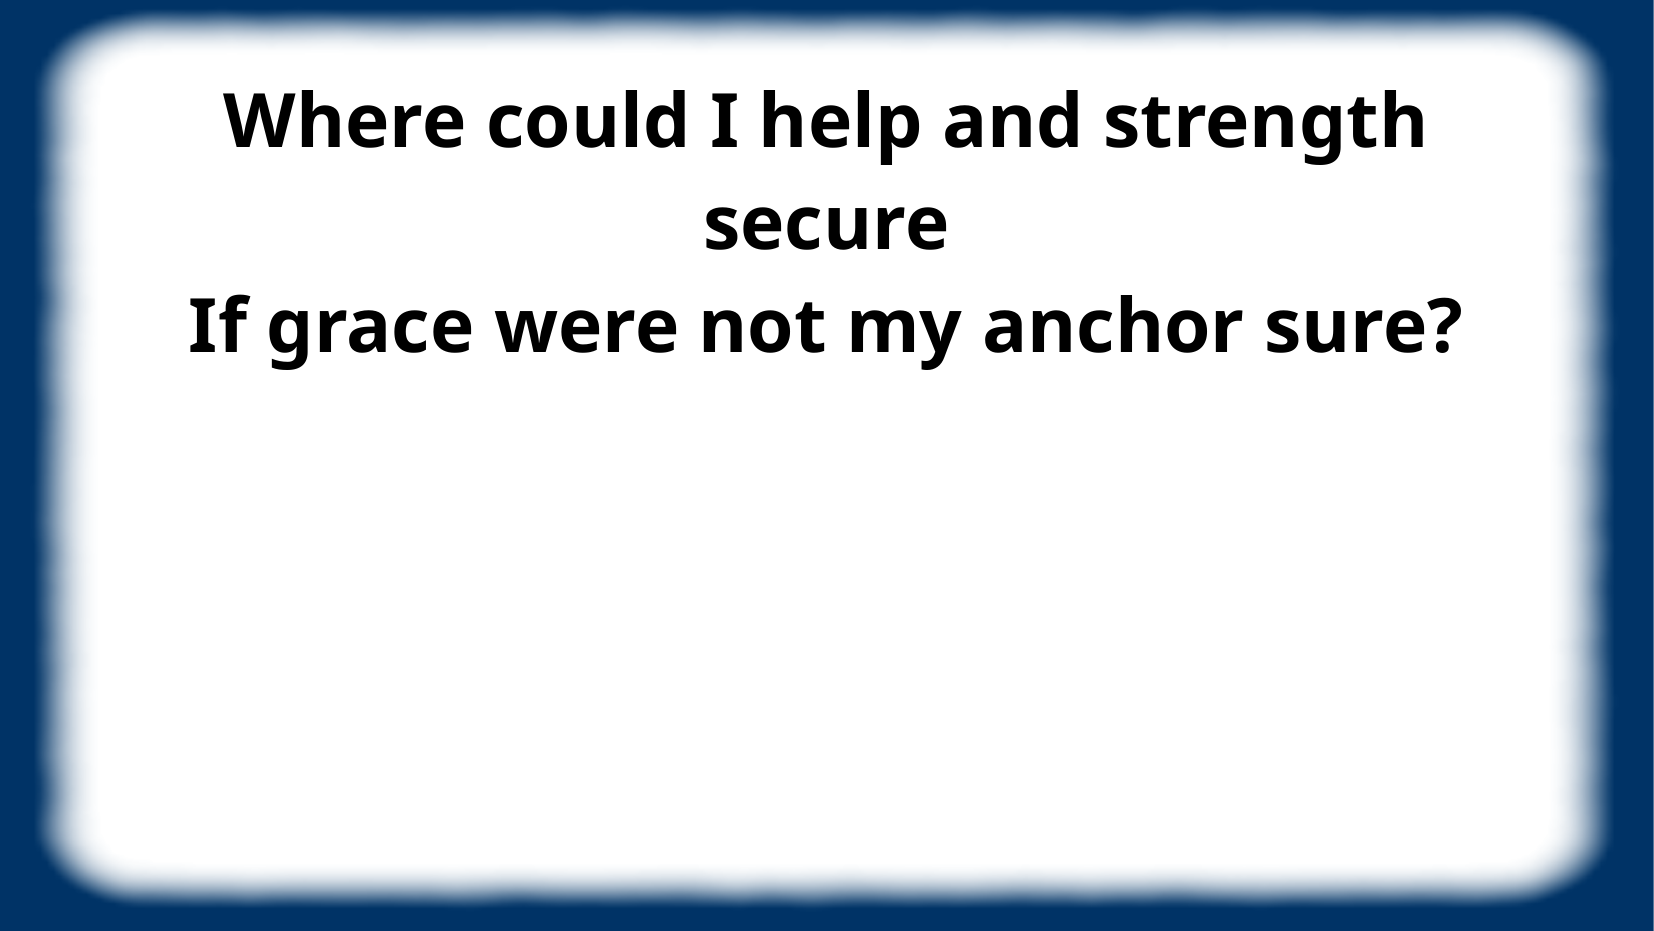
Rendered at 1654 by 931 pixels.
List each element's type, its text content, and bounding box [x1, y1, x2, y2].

text_box Where could I help and strength secure If grace were not my anchor sure? [91, 60, 1562, 301]
picture [0, 0, 1654, 931]
